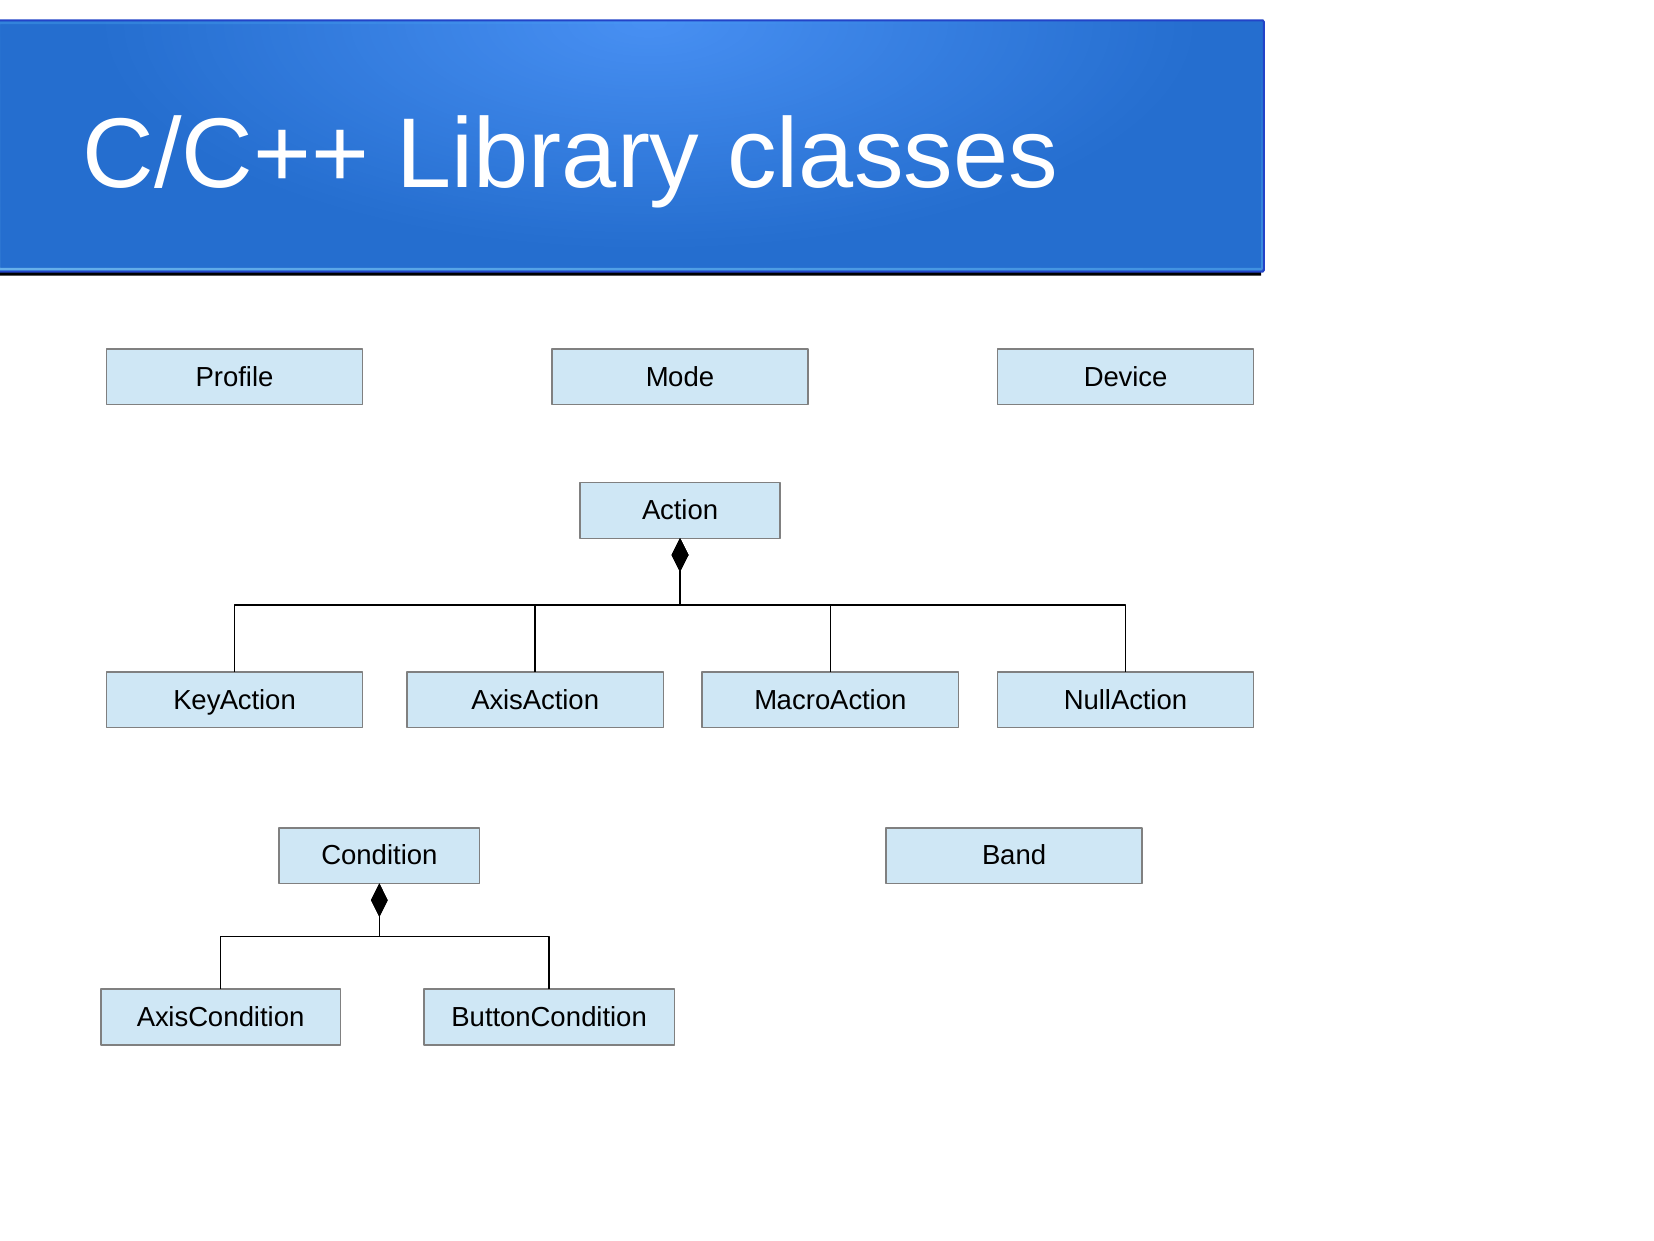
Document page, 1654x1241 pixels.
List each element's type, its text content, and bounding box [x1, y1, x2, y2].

picture [11, 259, 1654, 1241]
title C/C++ Library classes [82, 49, 1250, 257]
